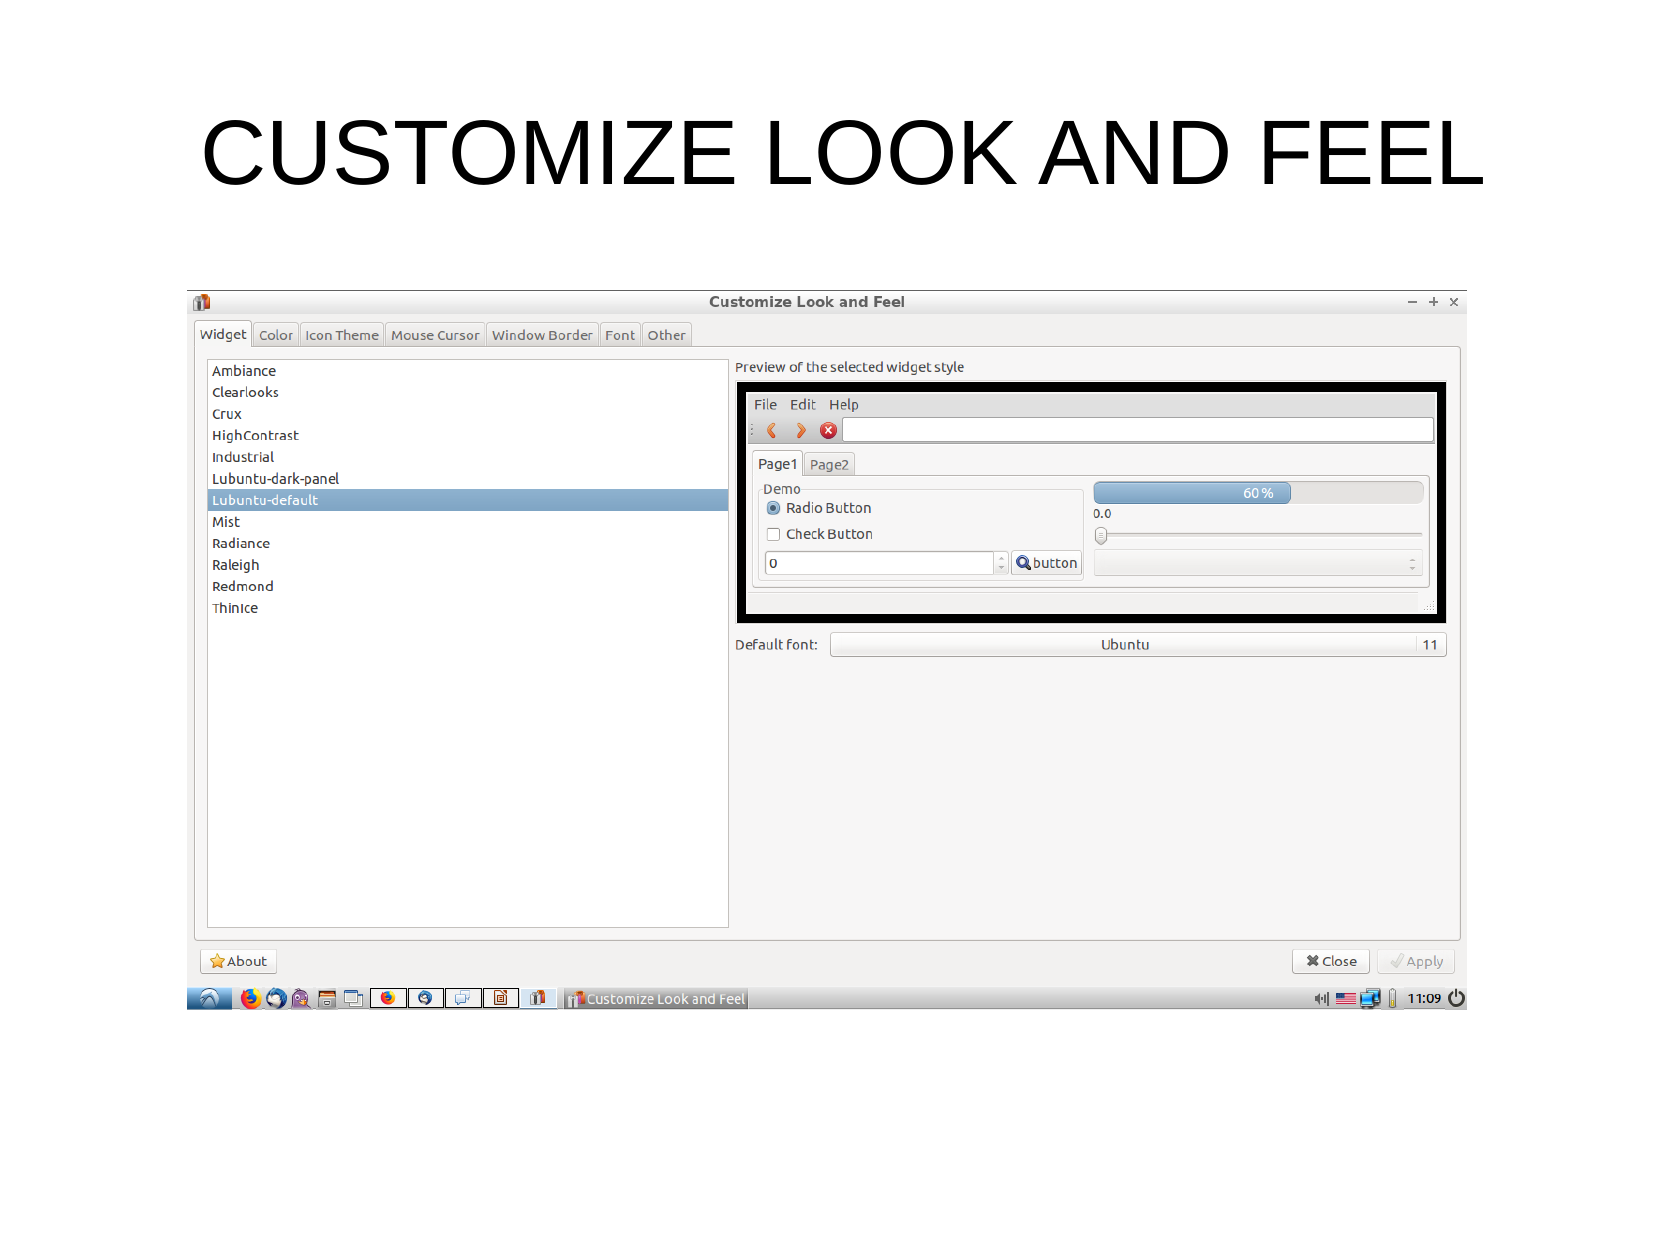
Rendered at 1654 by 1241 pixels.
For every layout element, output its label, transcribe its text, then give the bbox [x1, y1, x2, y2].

picture [187, 290, 1467, 1010]
title CUSTOMIZE LOOK AND FEEL [82, 49, 1571, 257]
